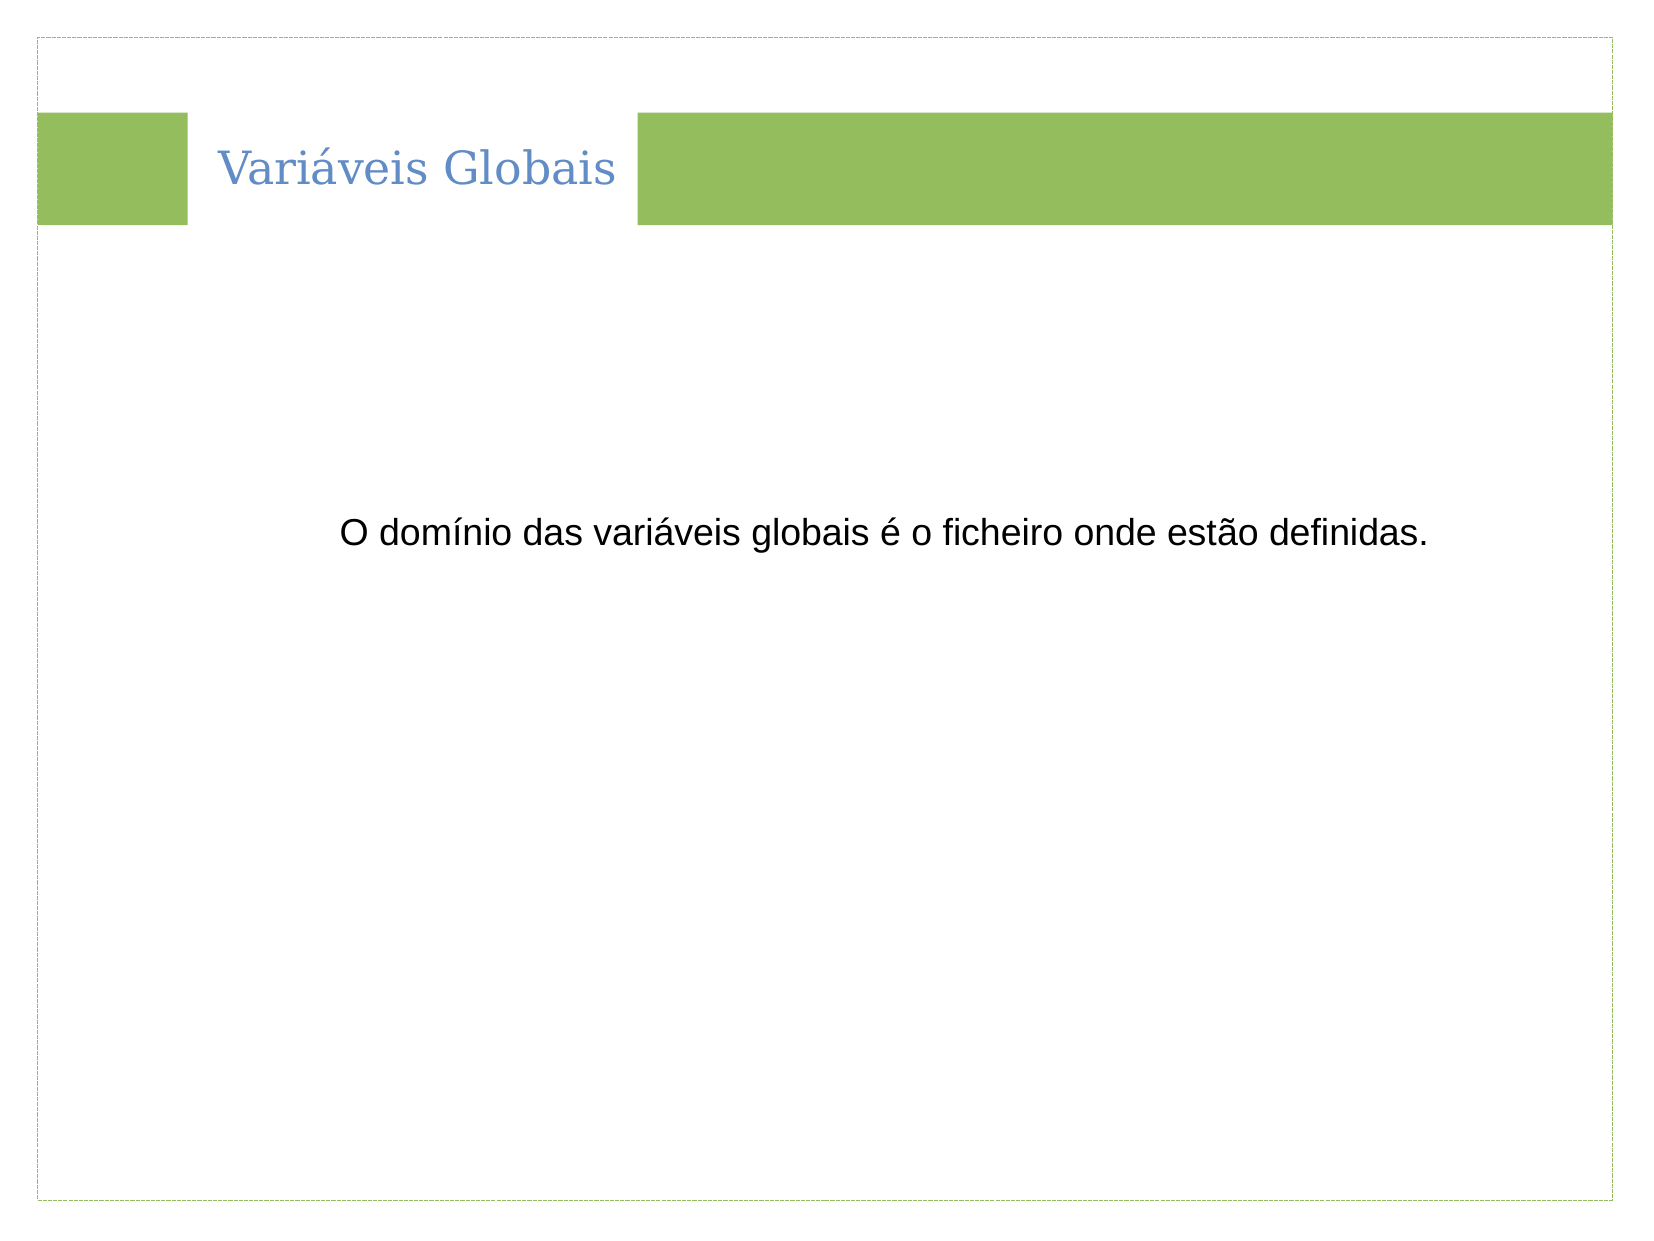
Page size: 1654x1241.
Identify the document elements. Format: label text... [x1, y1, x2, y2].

text_box Variáveis Globais [203, 134, 633, 203]
text_box O domínio das variáveis globais é o ficheiro onde estão definidas. [324, 504, 1447, 562]
text_box [37, 112, 188, 226]
text_box [637, 112, 1613, 226]
